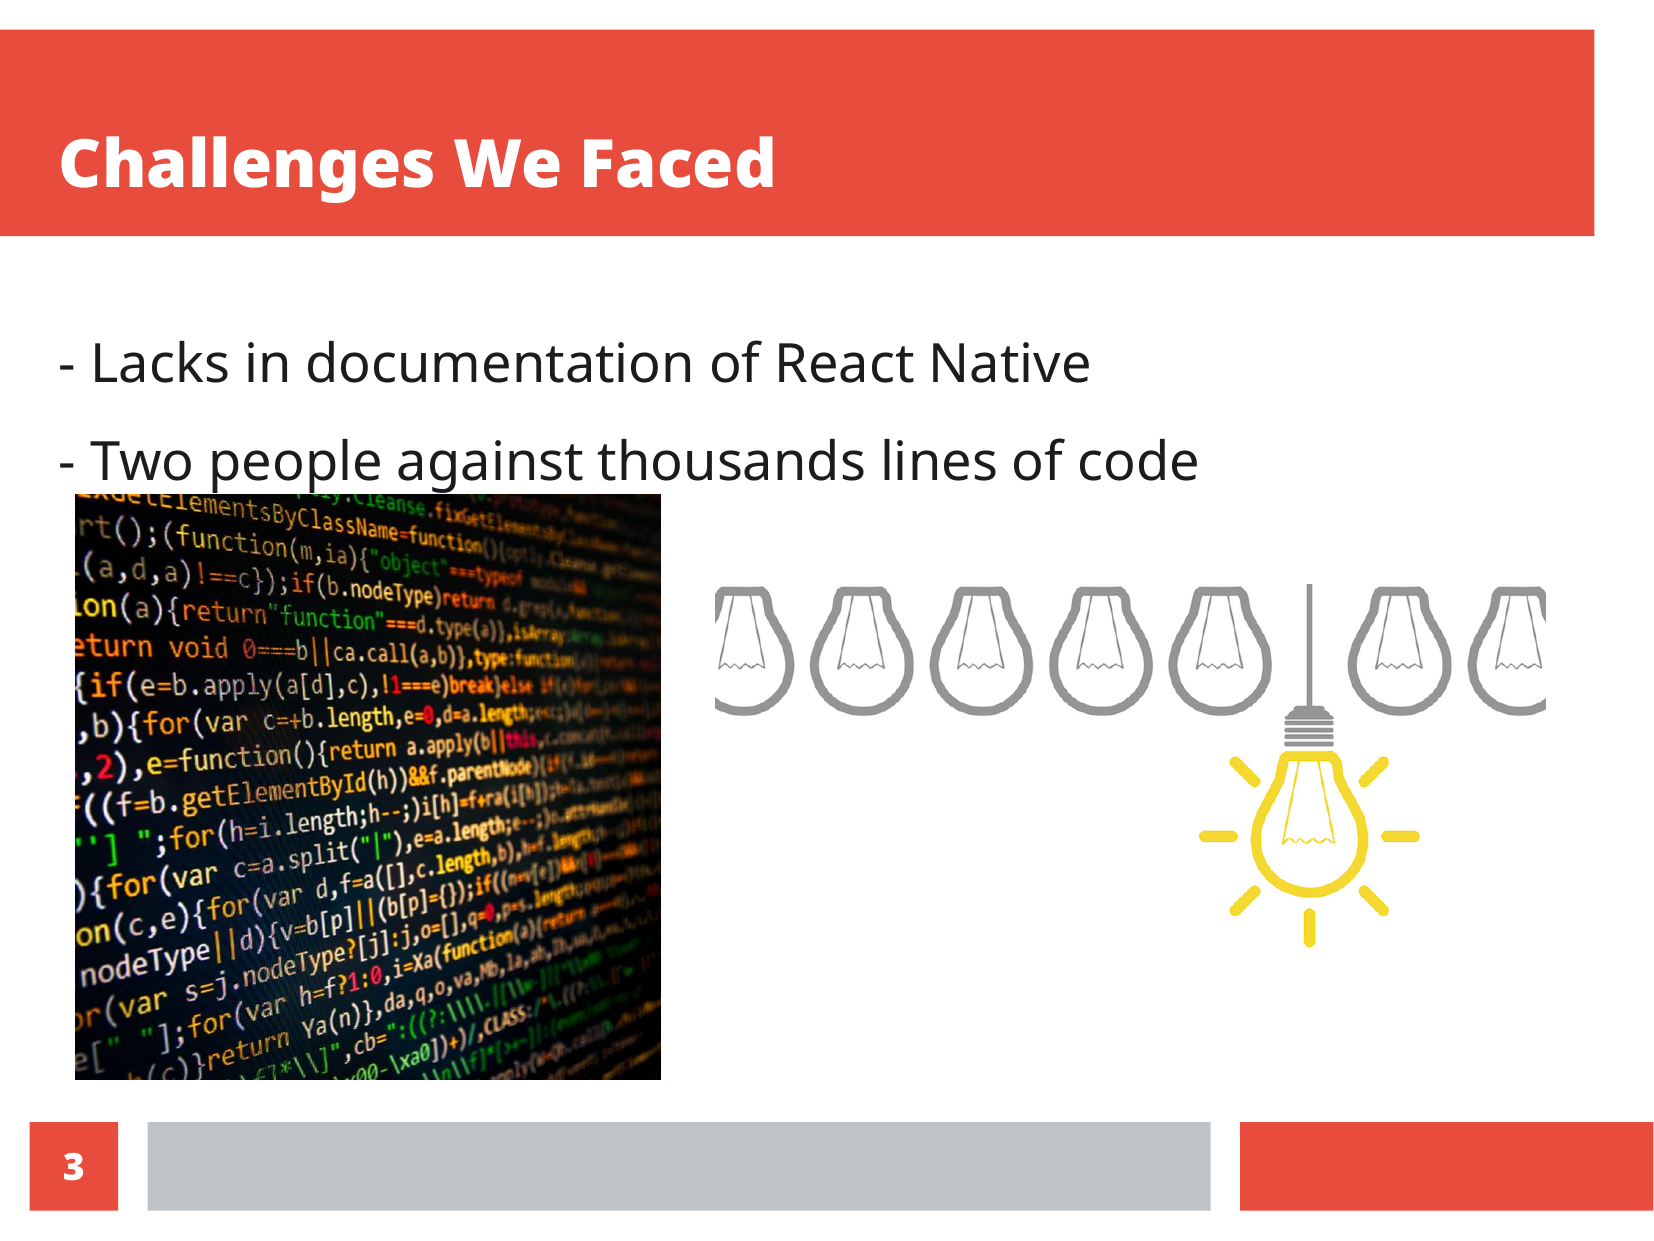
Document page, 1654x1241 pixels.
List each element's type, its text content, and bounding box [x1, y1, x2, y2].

picture [75, 494, 661, 1081]
title Challenges We Faced [59, 59, 1595, 207]
list - Lacks in documentation of React Native - Two people against thousands lines of code [59, 324, 1565, 1093]
picture [715, 584, 1546, 961]
